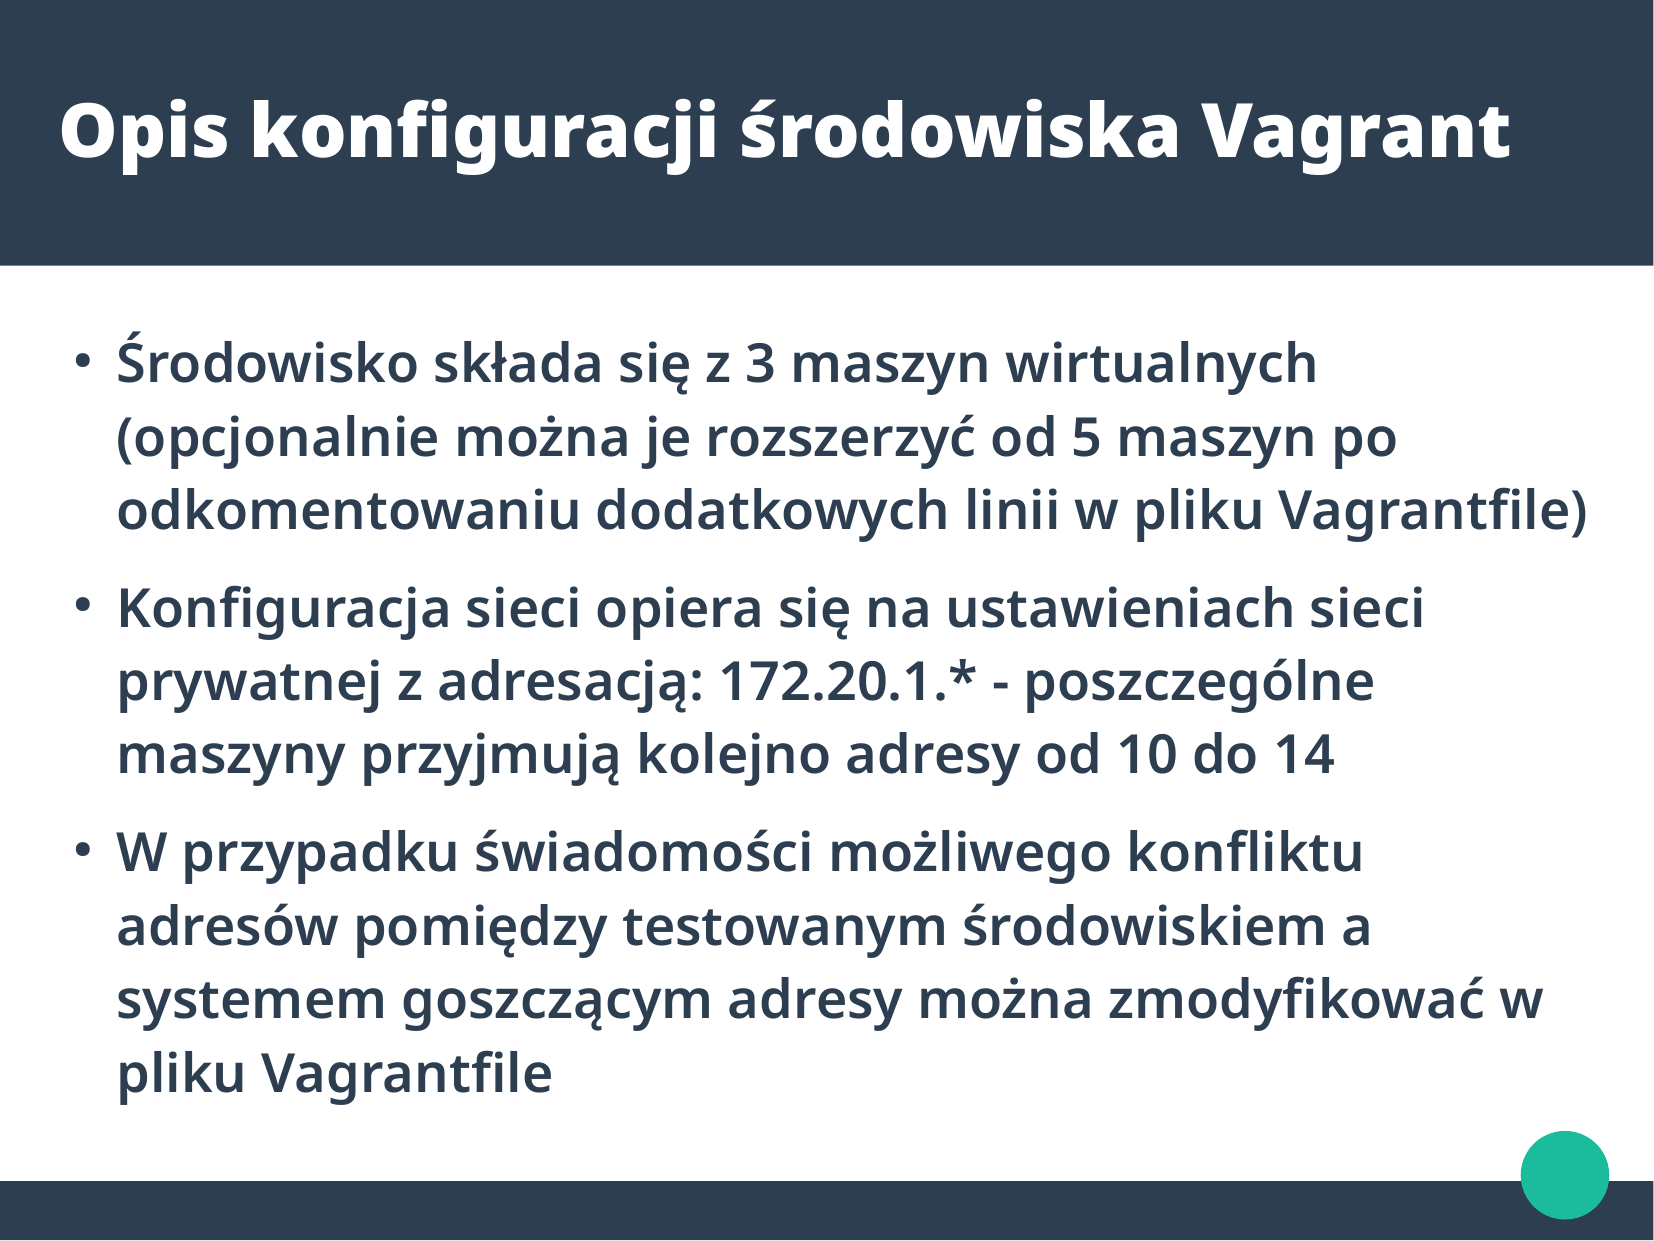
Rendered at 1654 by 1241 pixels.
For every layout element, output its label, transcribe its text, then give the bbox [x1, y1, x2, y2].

list Środowisko składa się z 3 maszyn wirtualnych (opcjonalnie można je rozszerzyć od 5 maszyn po odkomentowaniu dodatkowych linii w pliku Vagrantfile) Konfiguracja sieci opiera się na ustawieniach sieci prywatnej z adresacją: 172.20.1.* - poszczególne maszyny przyjmują kolejno adresy od 10 do 14 W przypadku świadomości możliwego konfliktu adresów pomiędzy testowanym środowiskiem a systemem goszczącym adresy można zmodyfikować w pliku Vagrantfile [59, 324, 1595, 1152]
title Opis konfiguracji środowiska Vagrant [59, 49, 1595, 207]
